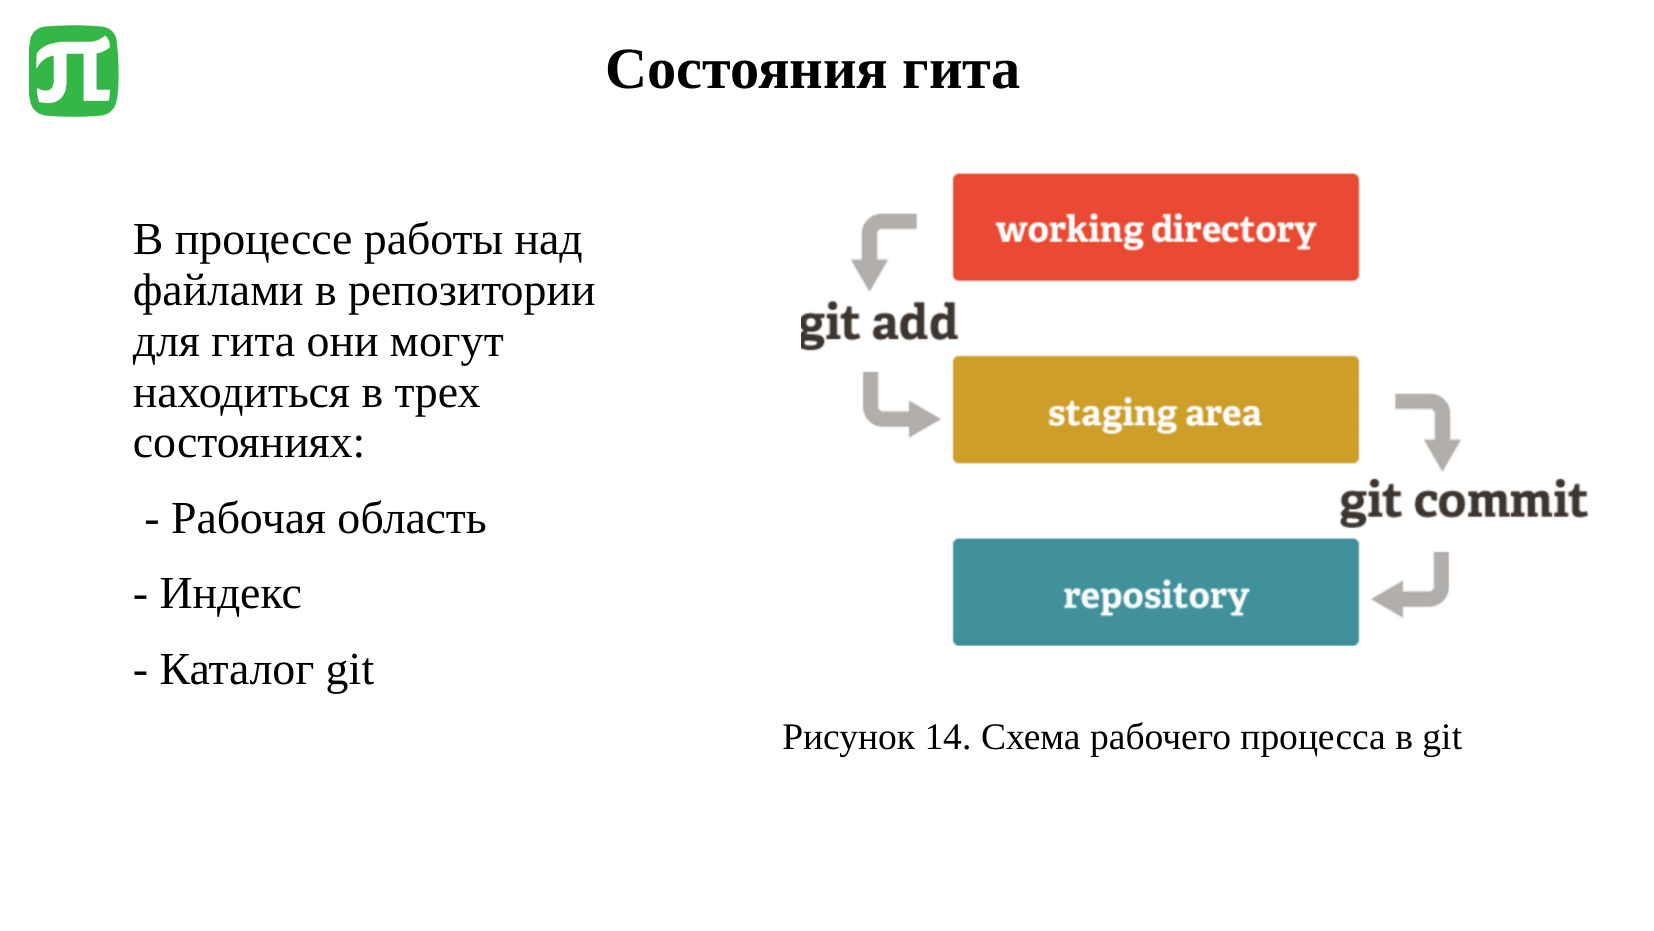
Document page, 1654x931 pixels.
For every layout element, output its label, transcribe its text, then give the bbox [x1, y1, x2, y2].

picture [29, 25, 120, 119]
text_box Состояния гита [590, 29, 1270, 119]
picture [801, 96, 1595, 708]
text_box Рисунок 14. Схема рабочего процесса в git [767, 708, 1625, 768]
text_box В процессе работы над файлами в репозитории для гита они могут находиться в трех состояниях: - Рабочая область - Индекс - Каталог git [118, 206, 680, 886]
